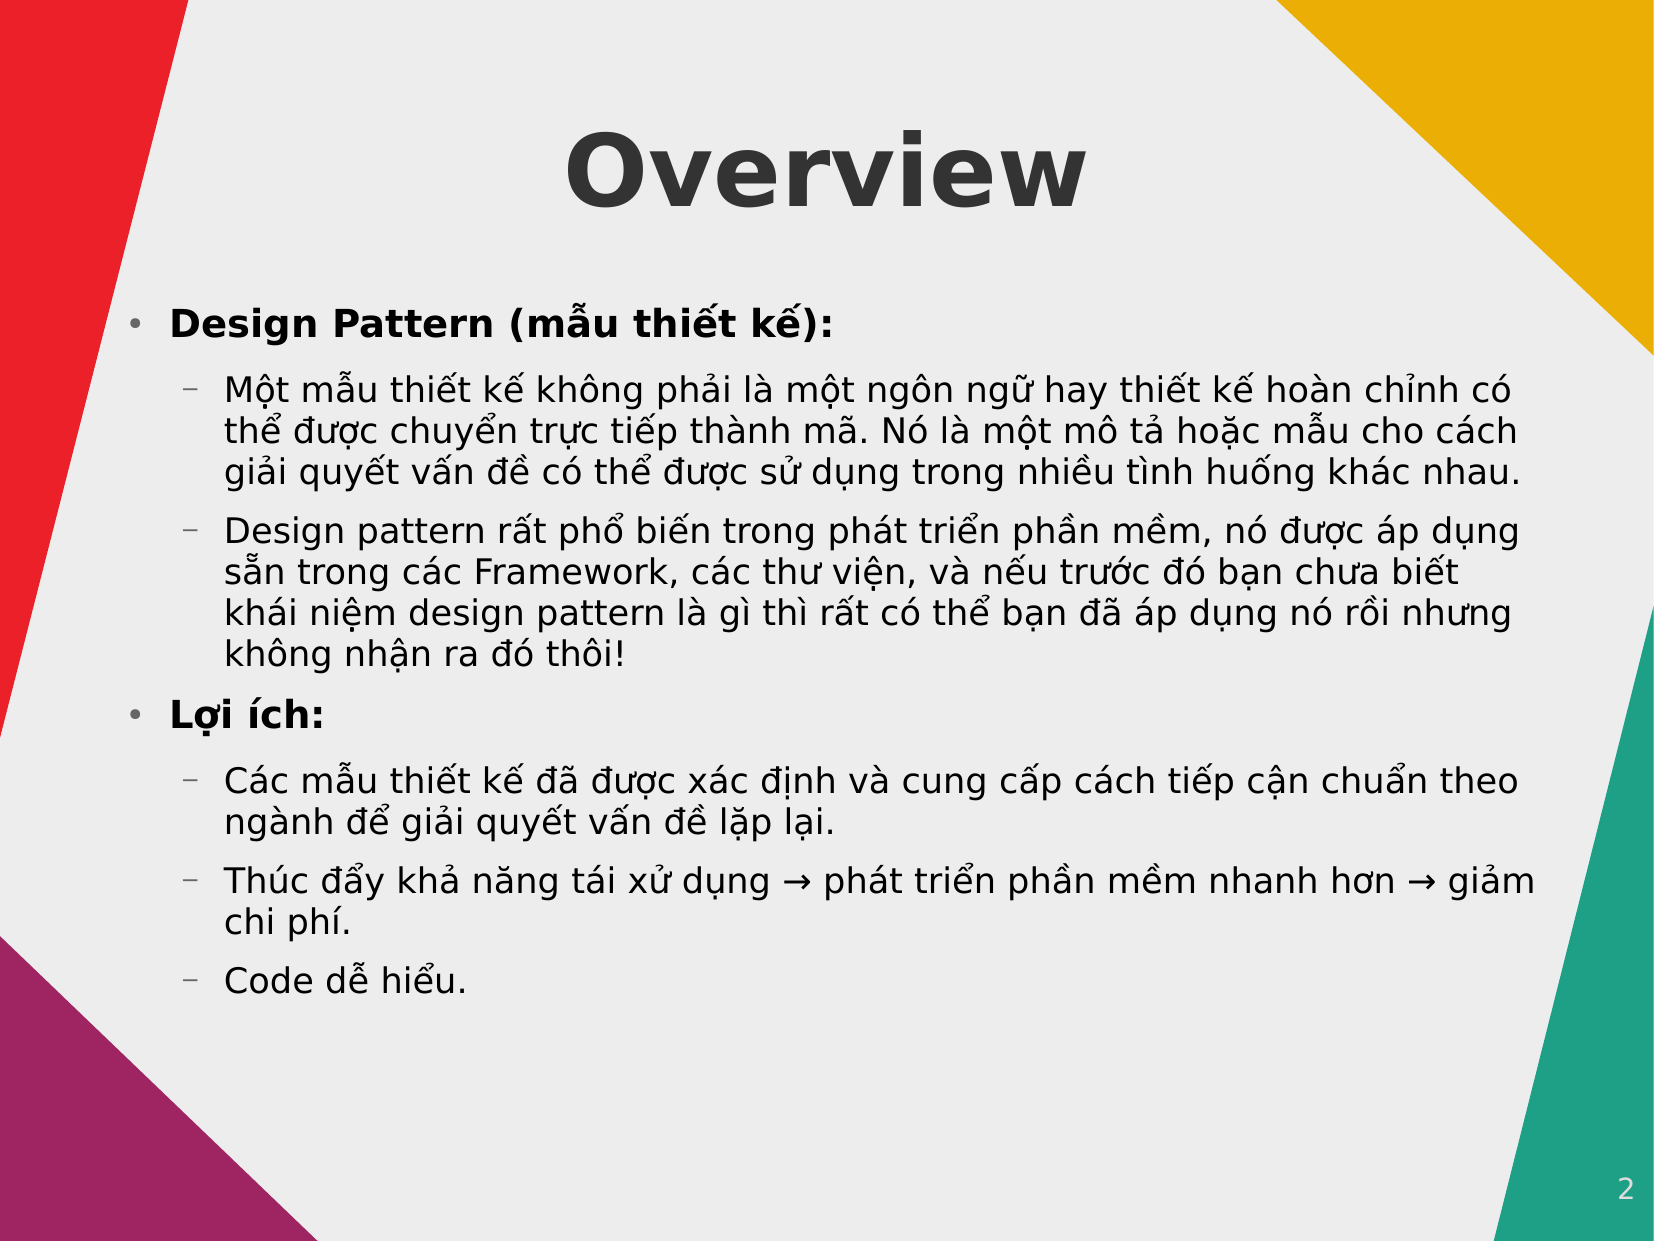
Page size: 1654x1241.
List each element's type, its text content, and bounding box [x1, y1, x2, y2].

title Overview [114, 73, 1539, 271]
list Design Pattern (mẫu thiết kế): Một mẫu thiết kế không phải là một ngôn ngữ hay thiết kế hoàn chỉnh có thể được chuyển trực tiếp thành mã. Nó là một mô tả hoặc mẫu cho cách giải quyết vấn đề có thể được sử dụng trong nhiều tình huống khác nhau. Design pattern rất phổ biến trong phát triển phần mềm, nó được áp dụng sẵn trong các Framework, các thư viện, và nếu trước đó bạn chưa biết khái niệm design pattern là gì thì rất có thể bạn đã áp dụng nó rồi nhưng không nhận ra đó thôi! Lợi ích: Các mẫu thiết kế đã được xác định và cung cấp cách tiếp cận chuẩn theo ngành để giải quyết vấn đề lặp lại. Thúc đẩy khả năng tái xử dụng → phát triển phần mềm nhanh hơn → giảm chi phí. Code dễ hiểu. [114, 302, 1539, 1033]
